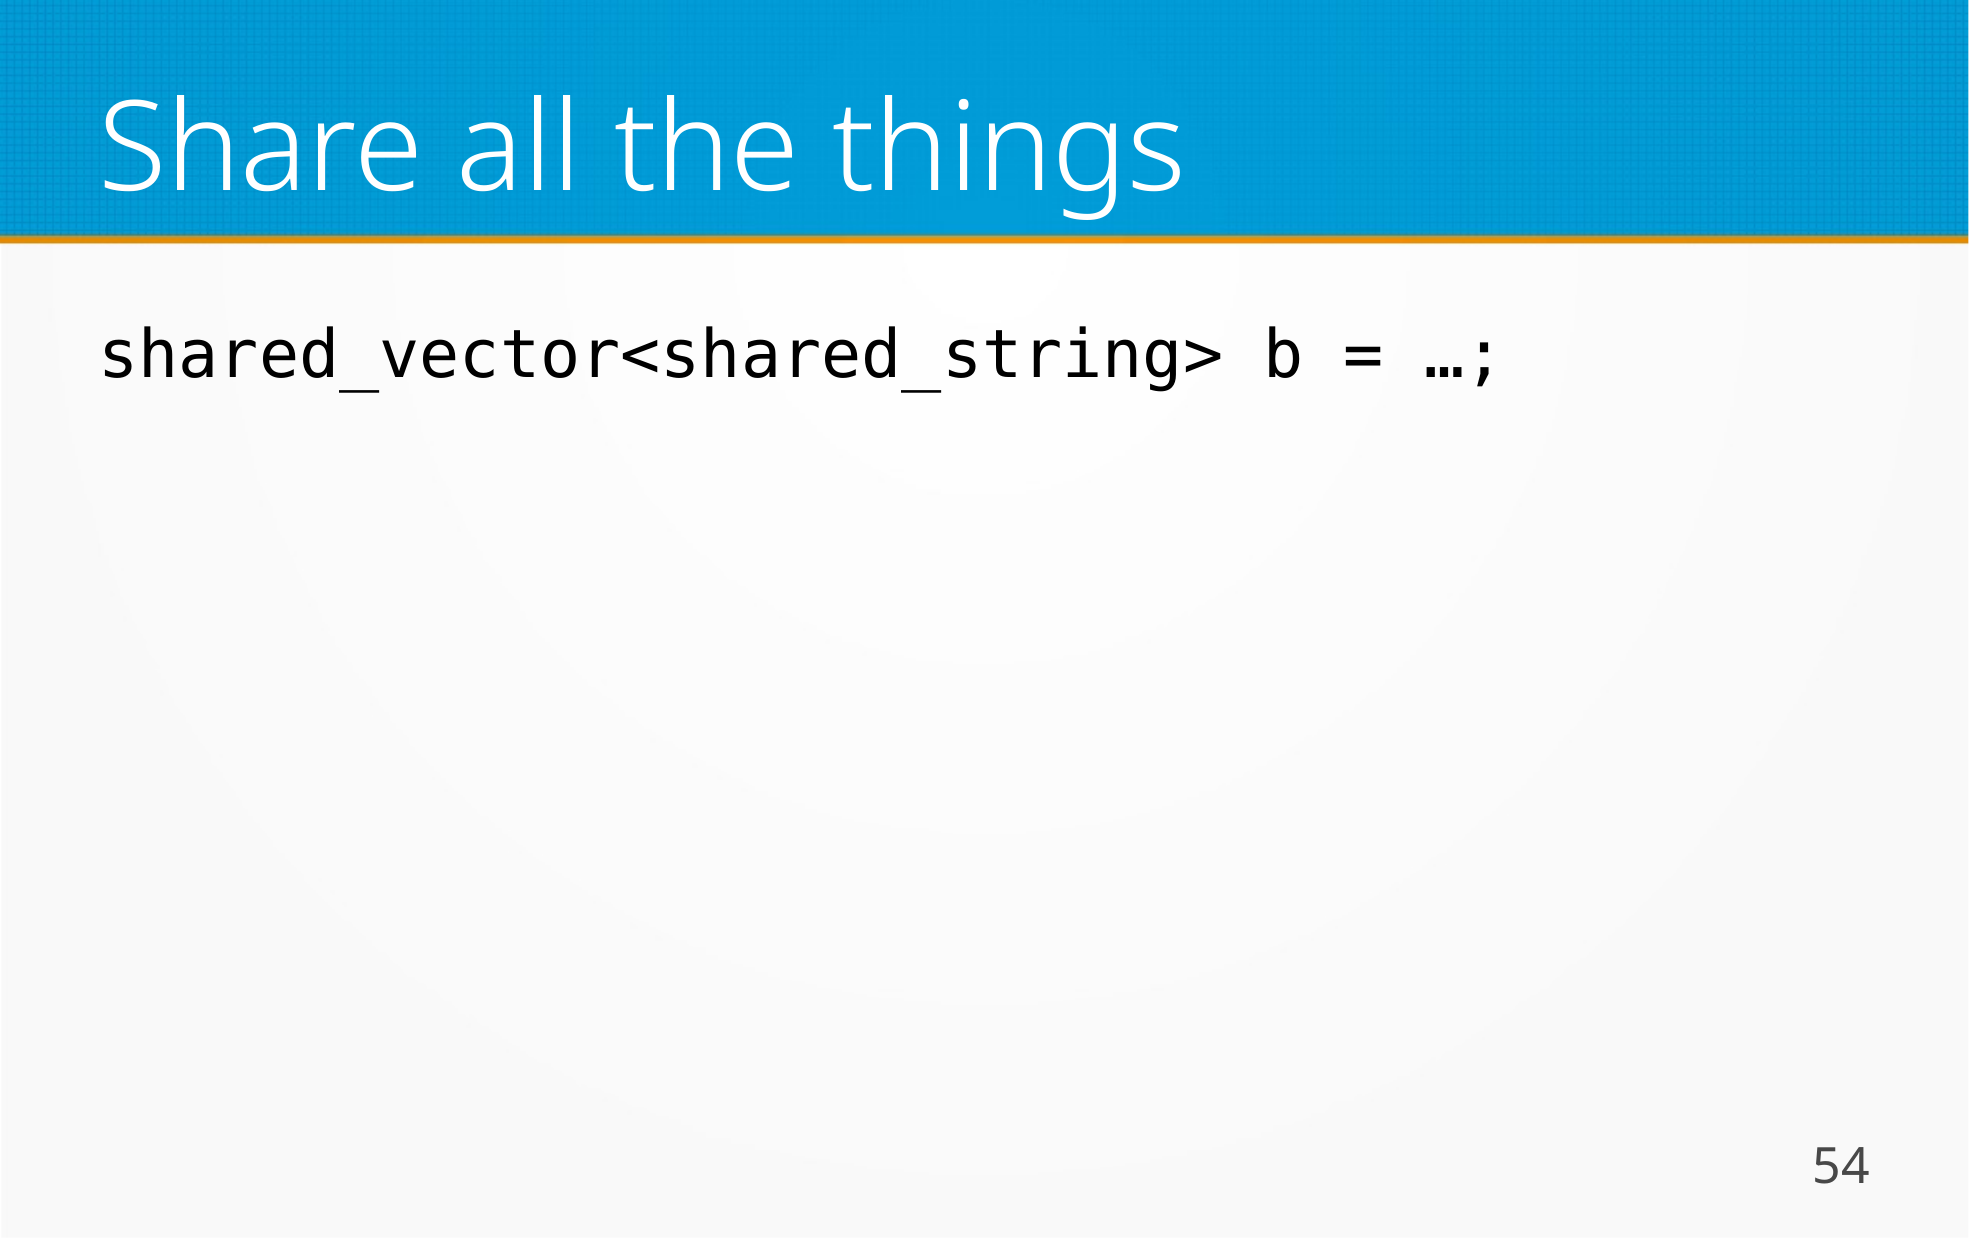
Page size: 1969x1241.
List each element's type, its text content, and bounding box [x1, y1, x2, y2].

title Share all the things [98, 19, 1870, 227]
list shared_vector<shared_string> b = …; [98, 315, 1861, 1081]
picture [0, 233, 1969, 1241]
